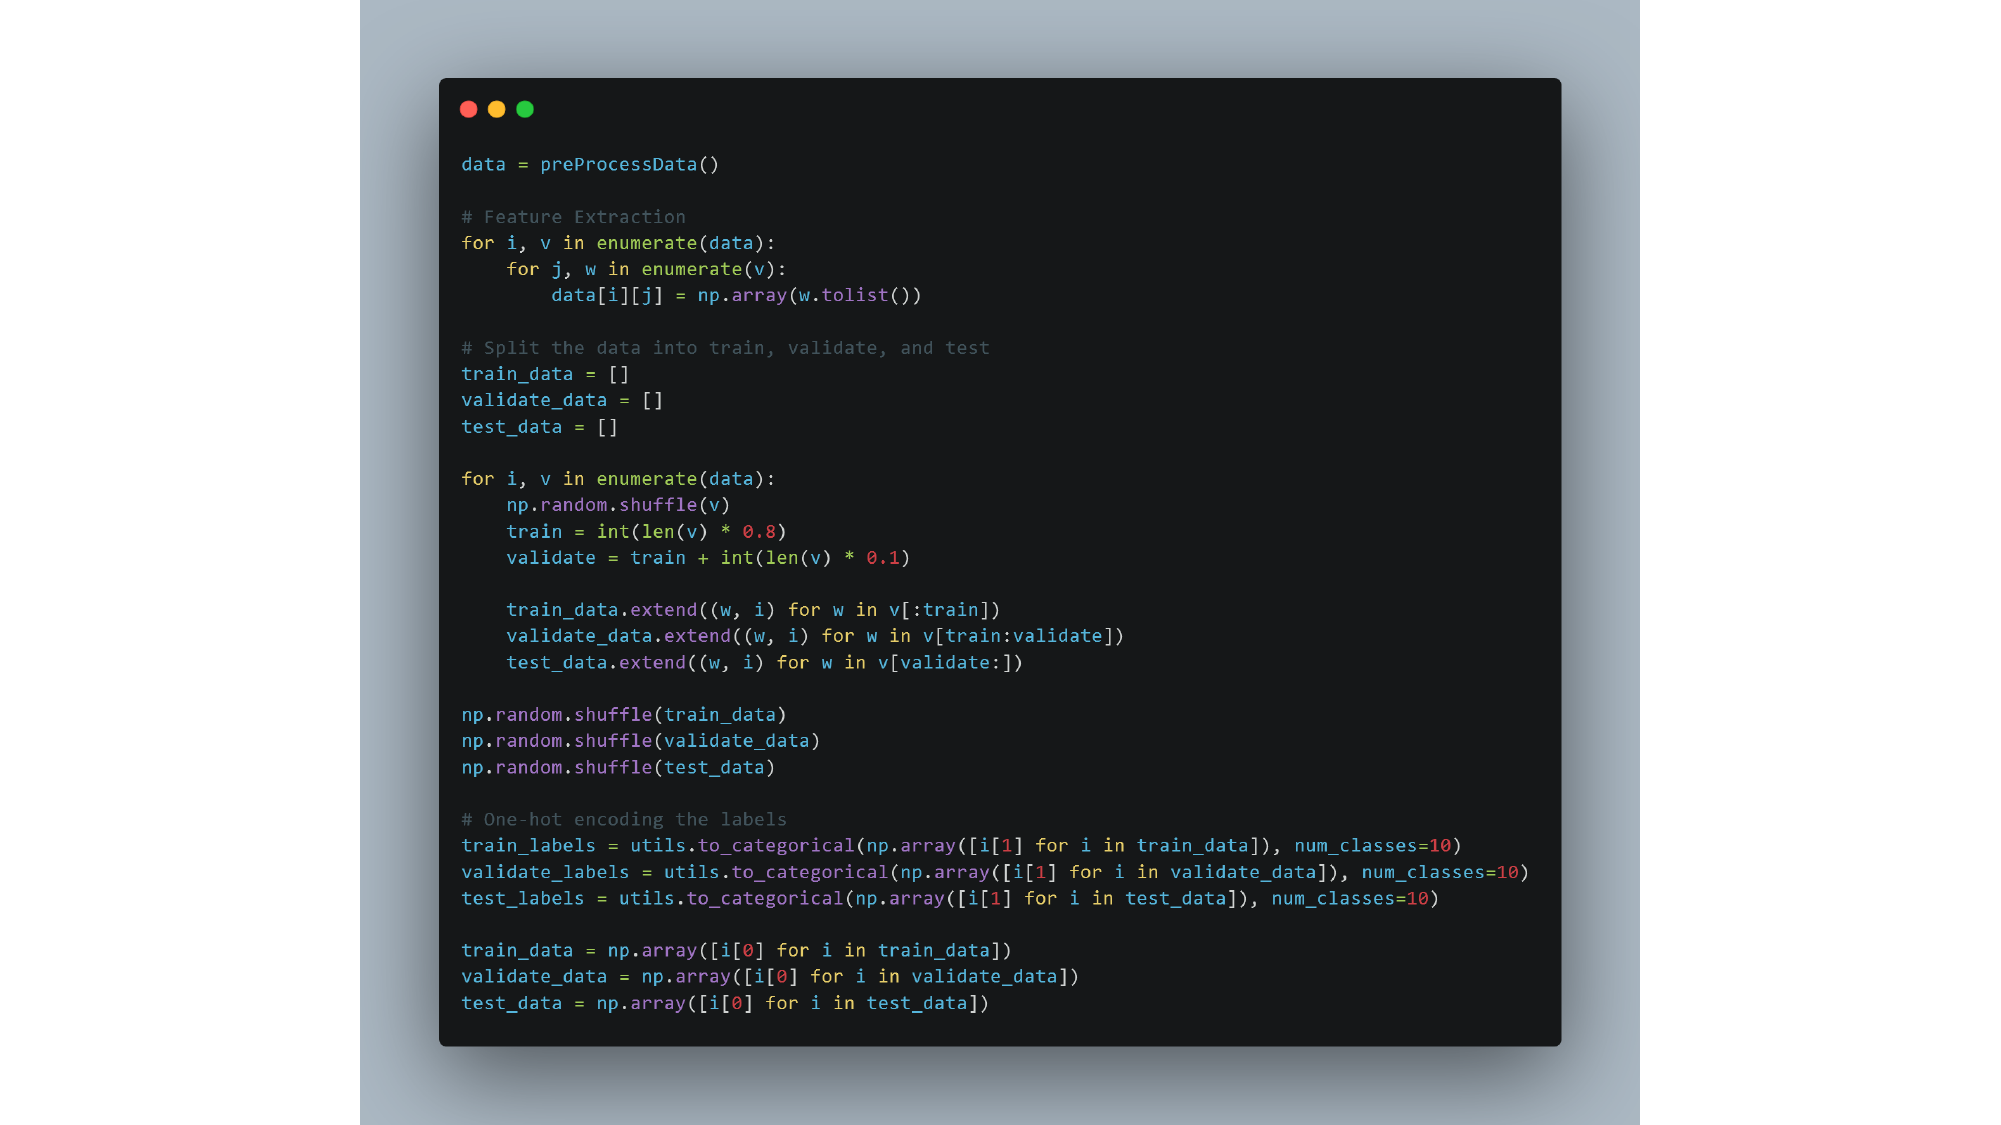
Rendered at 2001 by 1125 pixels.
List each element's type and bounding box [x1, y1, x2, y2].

picture [360, 0, 1640, 1125]
